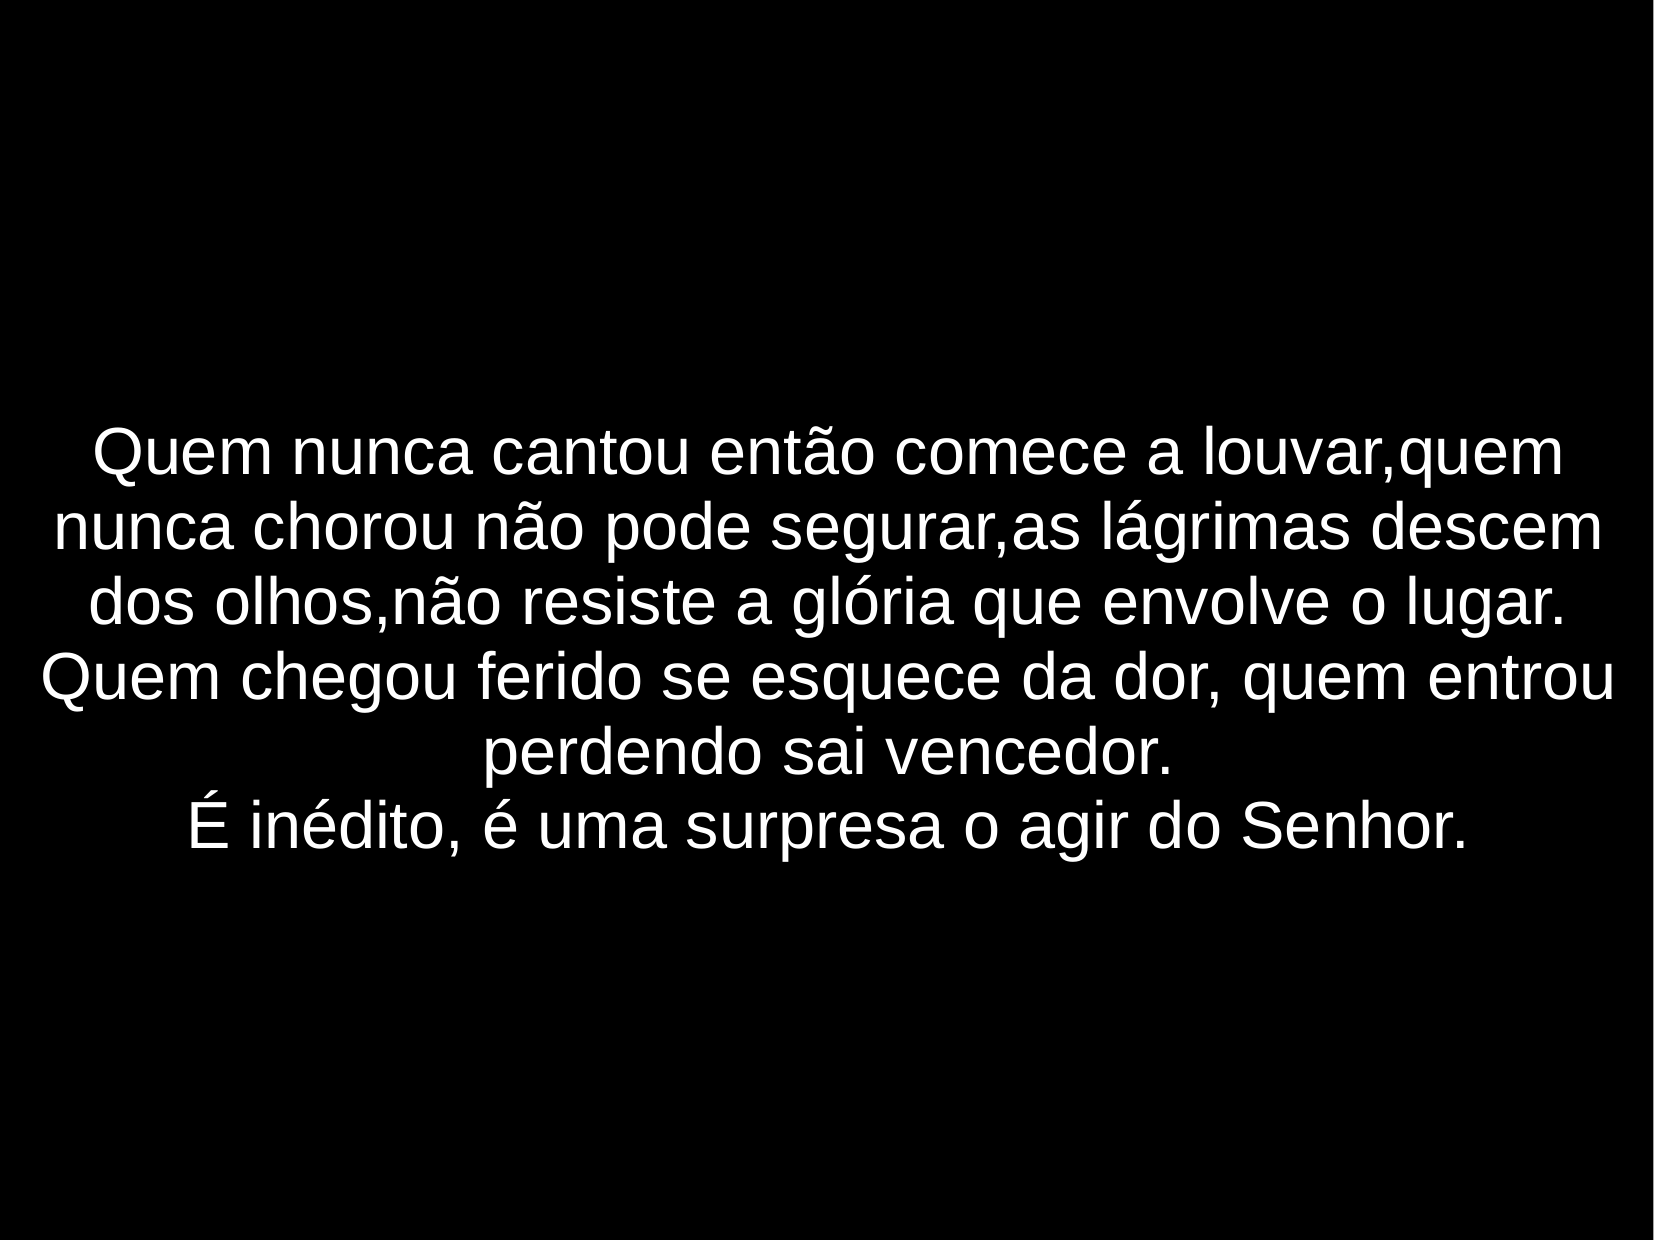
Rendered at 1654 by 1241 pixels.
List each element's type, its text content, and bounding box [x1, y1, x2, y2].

subtitle Quem nunca cantou então comece a louvar,quem nunca chorou não pode segurar,as lágrimas descem dos olhos,não resiste a glória que envolve o lugar. Quem chegou ferido se esquece da dor, quem entrou perdendo sai vencedor. É inédito, é uma surpresa o agir do Senhor. [23, 49, 1635, 1229]
